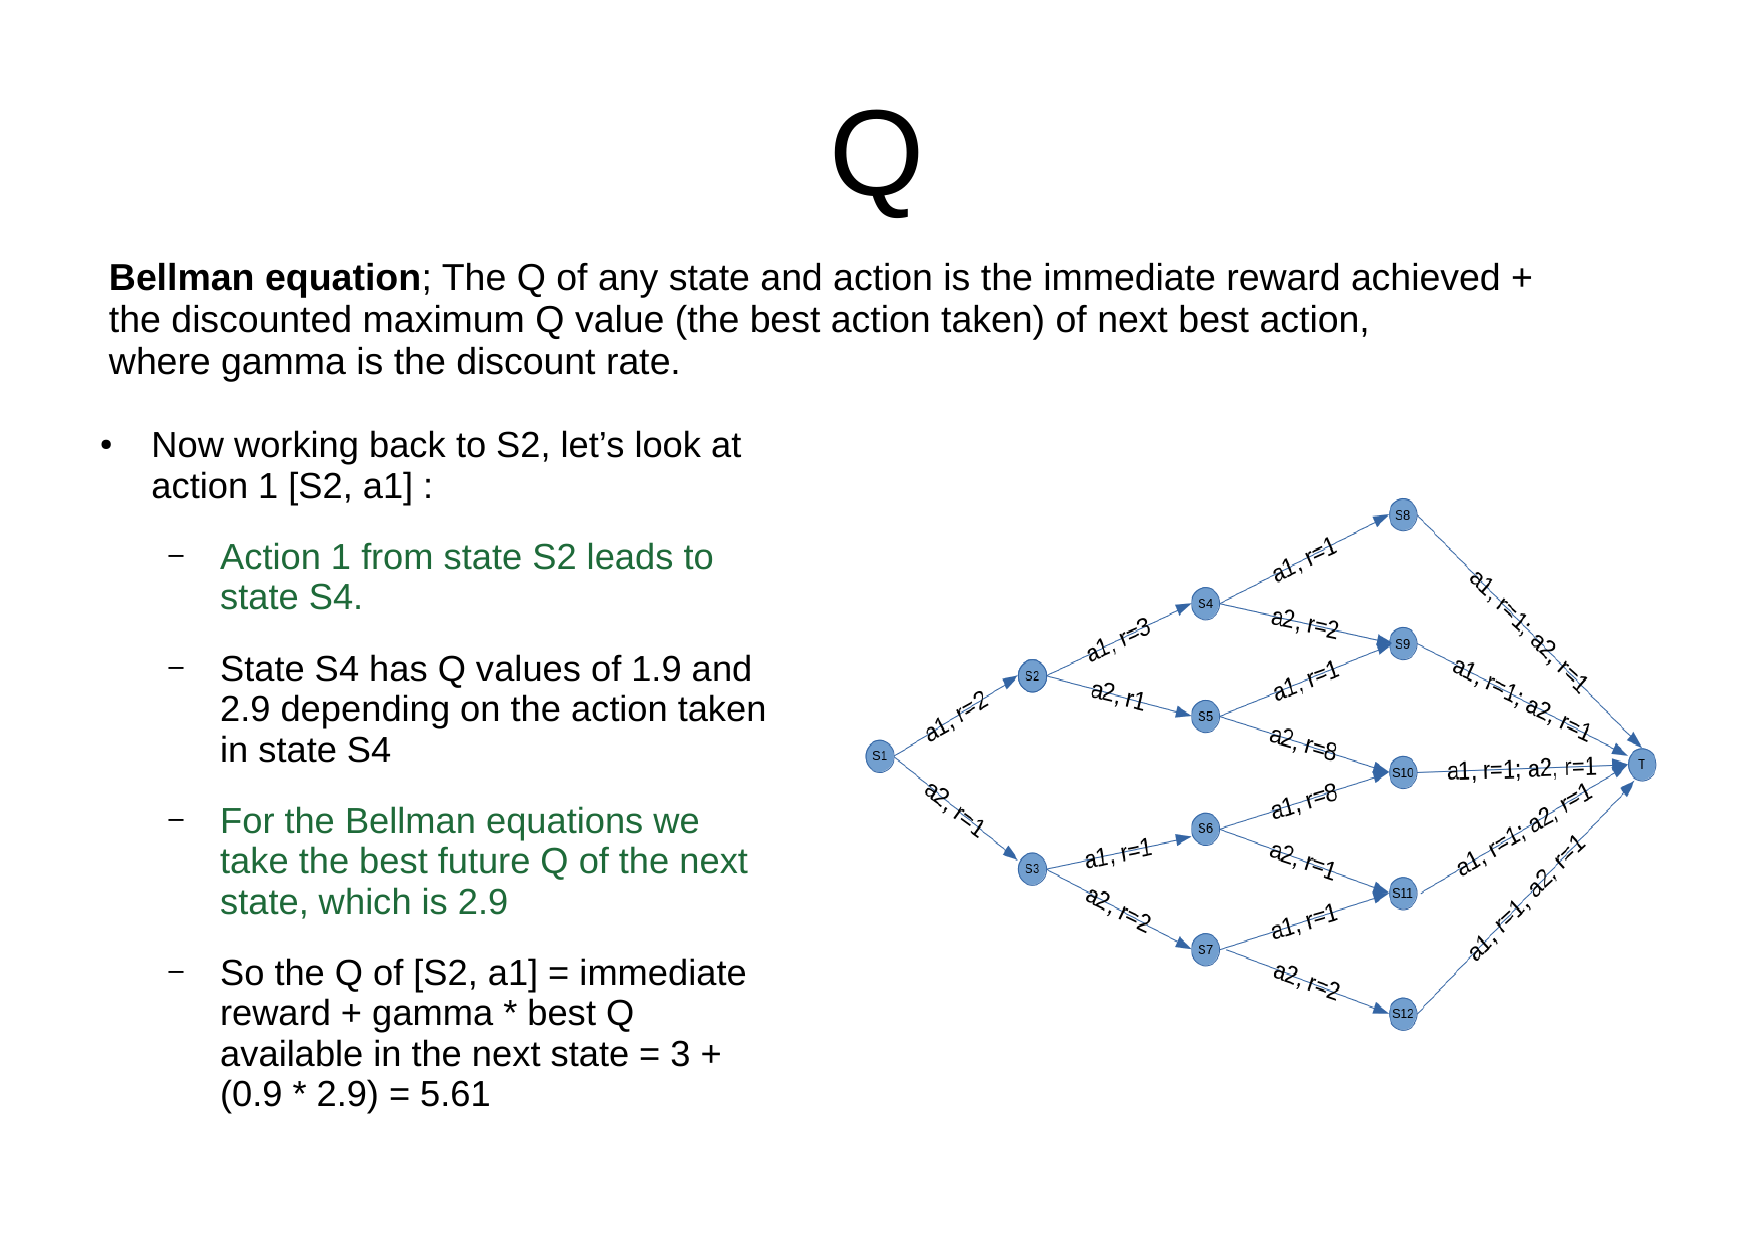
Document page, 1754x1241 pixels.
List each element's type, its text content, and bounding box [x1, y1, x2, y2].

picture [850, 484, 1666, 1040]
text_box Bellman equation; The Q of any state and action is the immediate reward achieved + the discounted maximum Q value (the best action taken) of next best action, where gamma is the discount rate. [94, 248, 1549, 390]
list Now working back to S2, let’s look at action 1 [S2, a1] : Action 1 from state S2 leads to state S4. State S4 has Q values of 1.9 and 2.9 depending on the action taken in state S4 For the Bellman equations we take the best future Q of the next state, which is 2.9 So the Q of [S2, a1] = immediate reward + gamma * best Q available in the next state = 3 + (0.9 * 2.9) = 5.61 [82, 425, 768, 1121]
title Q [87, 49, 1667, 257]
